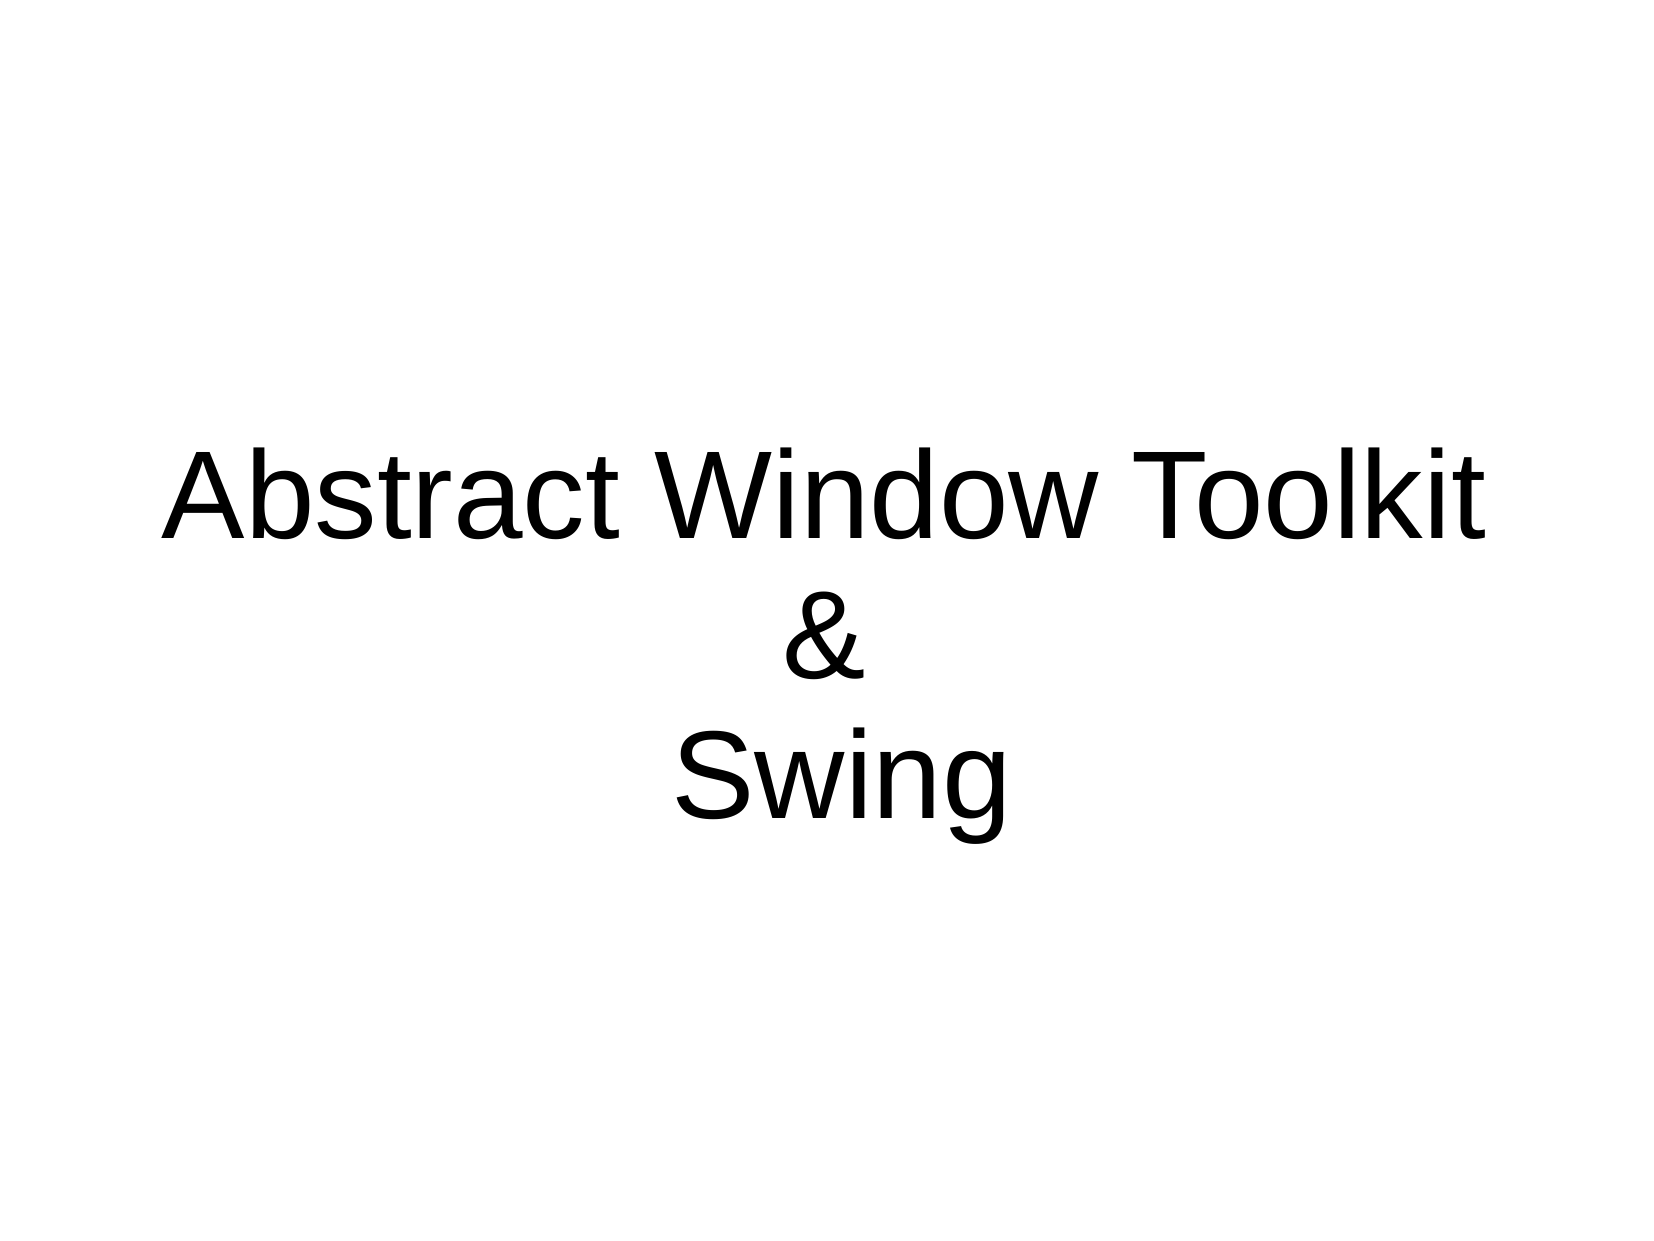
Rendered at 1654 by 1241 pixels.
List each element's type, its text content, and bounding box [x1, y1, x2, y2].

title Abstract Window Toolkit & Swing [118, 425, 1531, 845]
